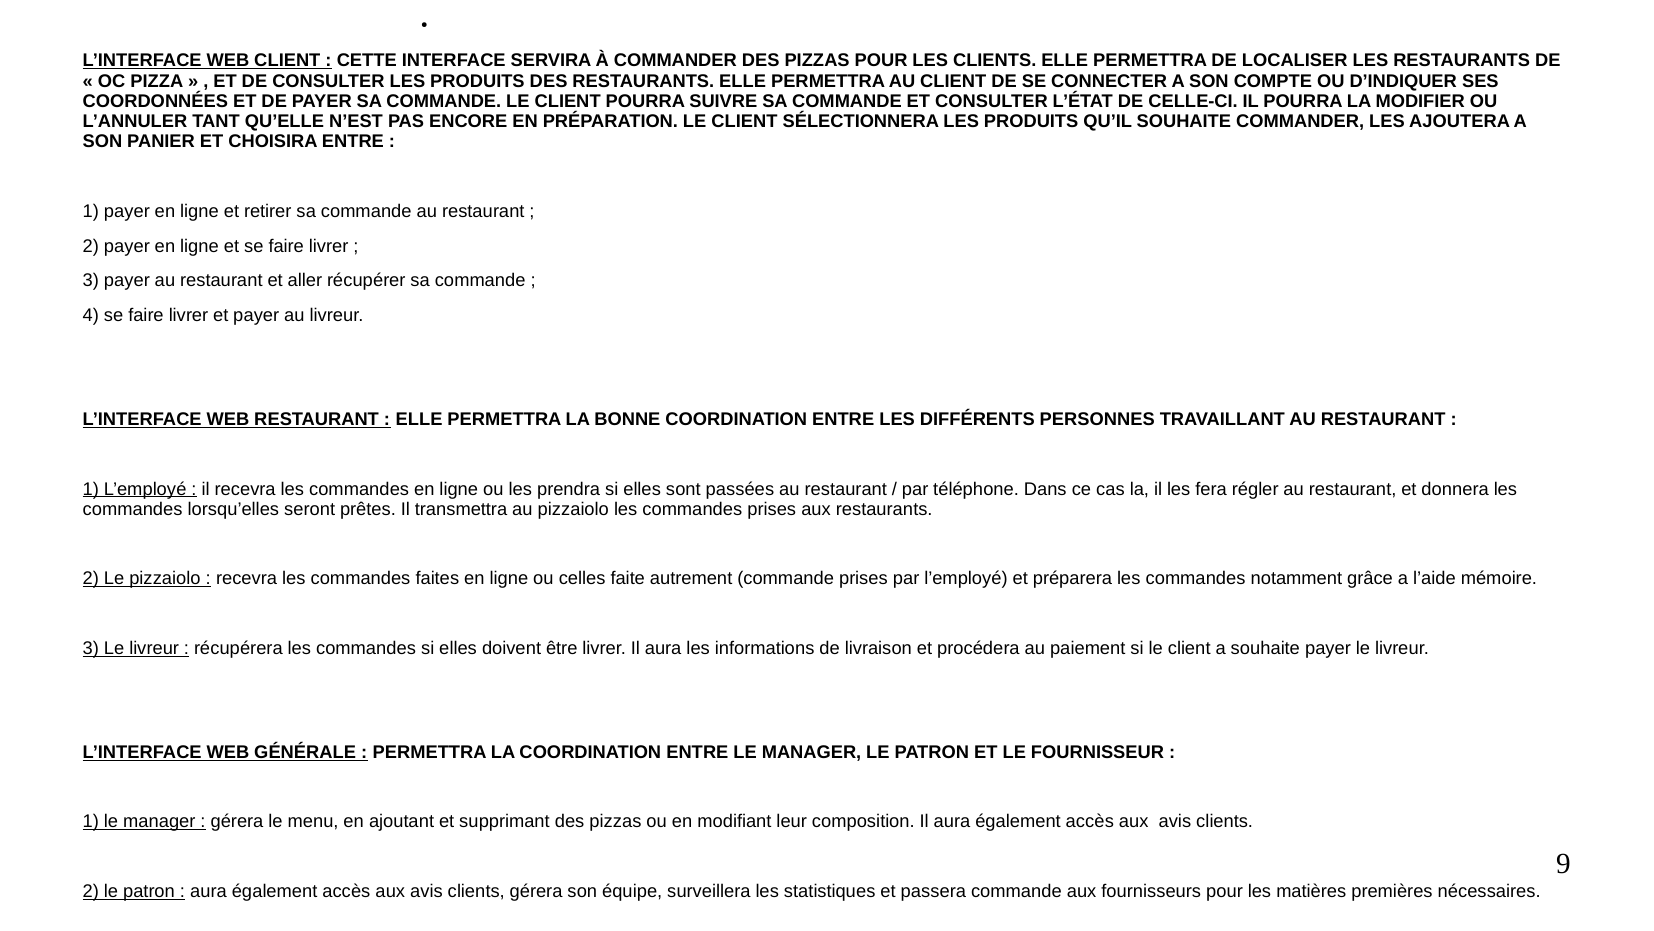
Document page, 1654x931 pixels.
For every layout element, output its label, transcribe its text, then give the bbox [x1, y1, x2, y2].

list L’INTERFACE WEB CLIENT : CETTE INTERFACE SERVIRA À COMMANDER DES PIZZAS POUR LES CLIENTS. ELLE PERMETTRA DE LOCALISER LES RESTAURANTS DE « OC PIZZA » , ET DE CONSULTER LES PRODUITS DES RESTAURANTS. ELLE PERMETTRA AU CLIENT DE SE CONNECTER A SON COMPTE OU D’INDIQUER SES COORDONNÉES ET DE PAYER SA COMMANDE. LE CLIENT POURRA SUIVRE SA COMMANDE ET CONSULTER L’ÉTAT DE CELLE-CI. IL POURRA LA MODIFIER OU L’ANNULER TANT QU’ELLE N’EST PAS ENCORE EN PRÉPARATION. LE CLIENT SÉLECTIONNERA LES PRODUITS QU’IL SOUHAITE COMMANDER, LES AJOUTERA A SON PANIER ET CHOISIRA ENTRE : 1) payer en ligne et retirer sa commande au restaurant ; 2) payer en ligne et se faire livrer ; 3) payer au restaurant et aller récupérer sa commande ; 4) se faire livrer et payer au livreur. L’INTERFACE WEB RESTAURANT : ELLE PERMETTRA LA BONNE COORDINATION ENTRE LES DIFFÉRENTS PERSONNES TRAVAILLANT AU RESTAURANT : 1) L’employé : il recevra les commandes en ligne ou les prendra si elles sont passées au restaurant / par téléphone. Dans ce cas la, il les fera régler au restaurant, et donnera les commandes lorsqu’elles seront prêtes. Il transmettra au pizzaiolo les commandes prises aux restaurants. 2) Le pizzaiolo : recevra les commandes faites en ligne ou celles faite autrement (commande prises par l’employé) et préparera les commandes notamment grâce a l’aide mémoire. 3) Le livreur : récupérera les commandes si elles doivent être livrer. Il aura les informations de livraison et procédera au paiement si le client a souhaite payer le livreur. L’INTERFACE WEB GÉNÉRALE : PERMETTRA LA COORDINATION ENTRE LE MANAGER, LE PATRON ET LE FOURNISSEUR : 1) le manager : gérera le menu, en ajoutant et supprimant des pizzas ou en modifiant leur composition. Il aura également accès aux avis clients. 2) le patron : aura également accès aux avis clients, gérera son équipe, surveillera les statistiques et passera commande aux fournisseurs pour les matières premières nécessaires. [82, 15, 1571, 922]
